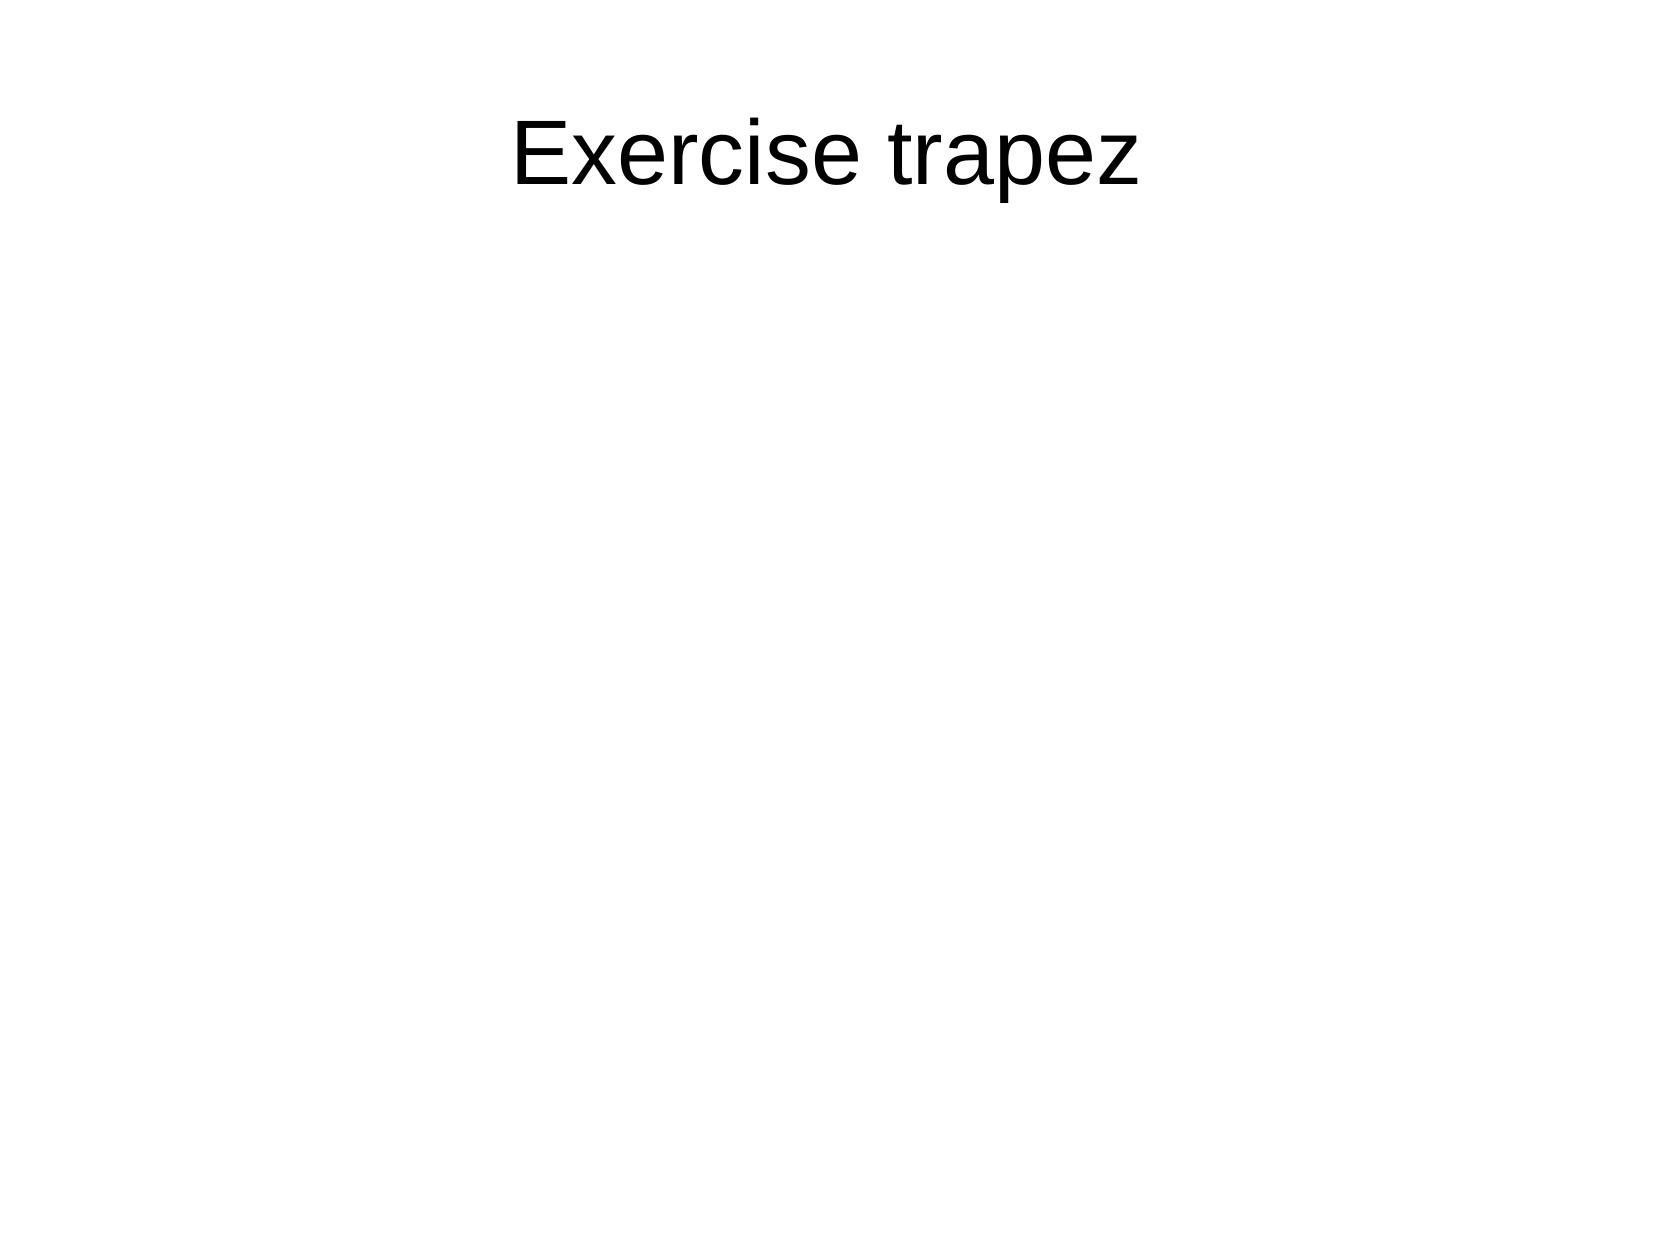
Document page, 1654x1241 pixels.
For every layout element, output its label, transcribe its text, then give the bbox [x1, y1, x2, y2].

title Exercise trapez [82, 49, 1571, 257]
